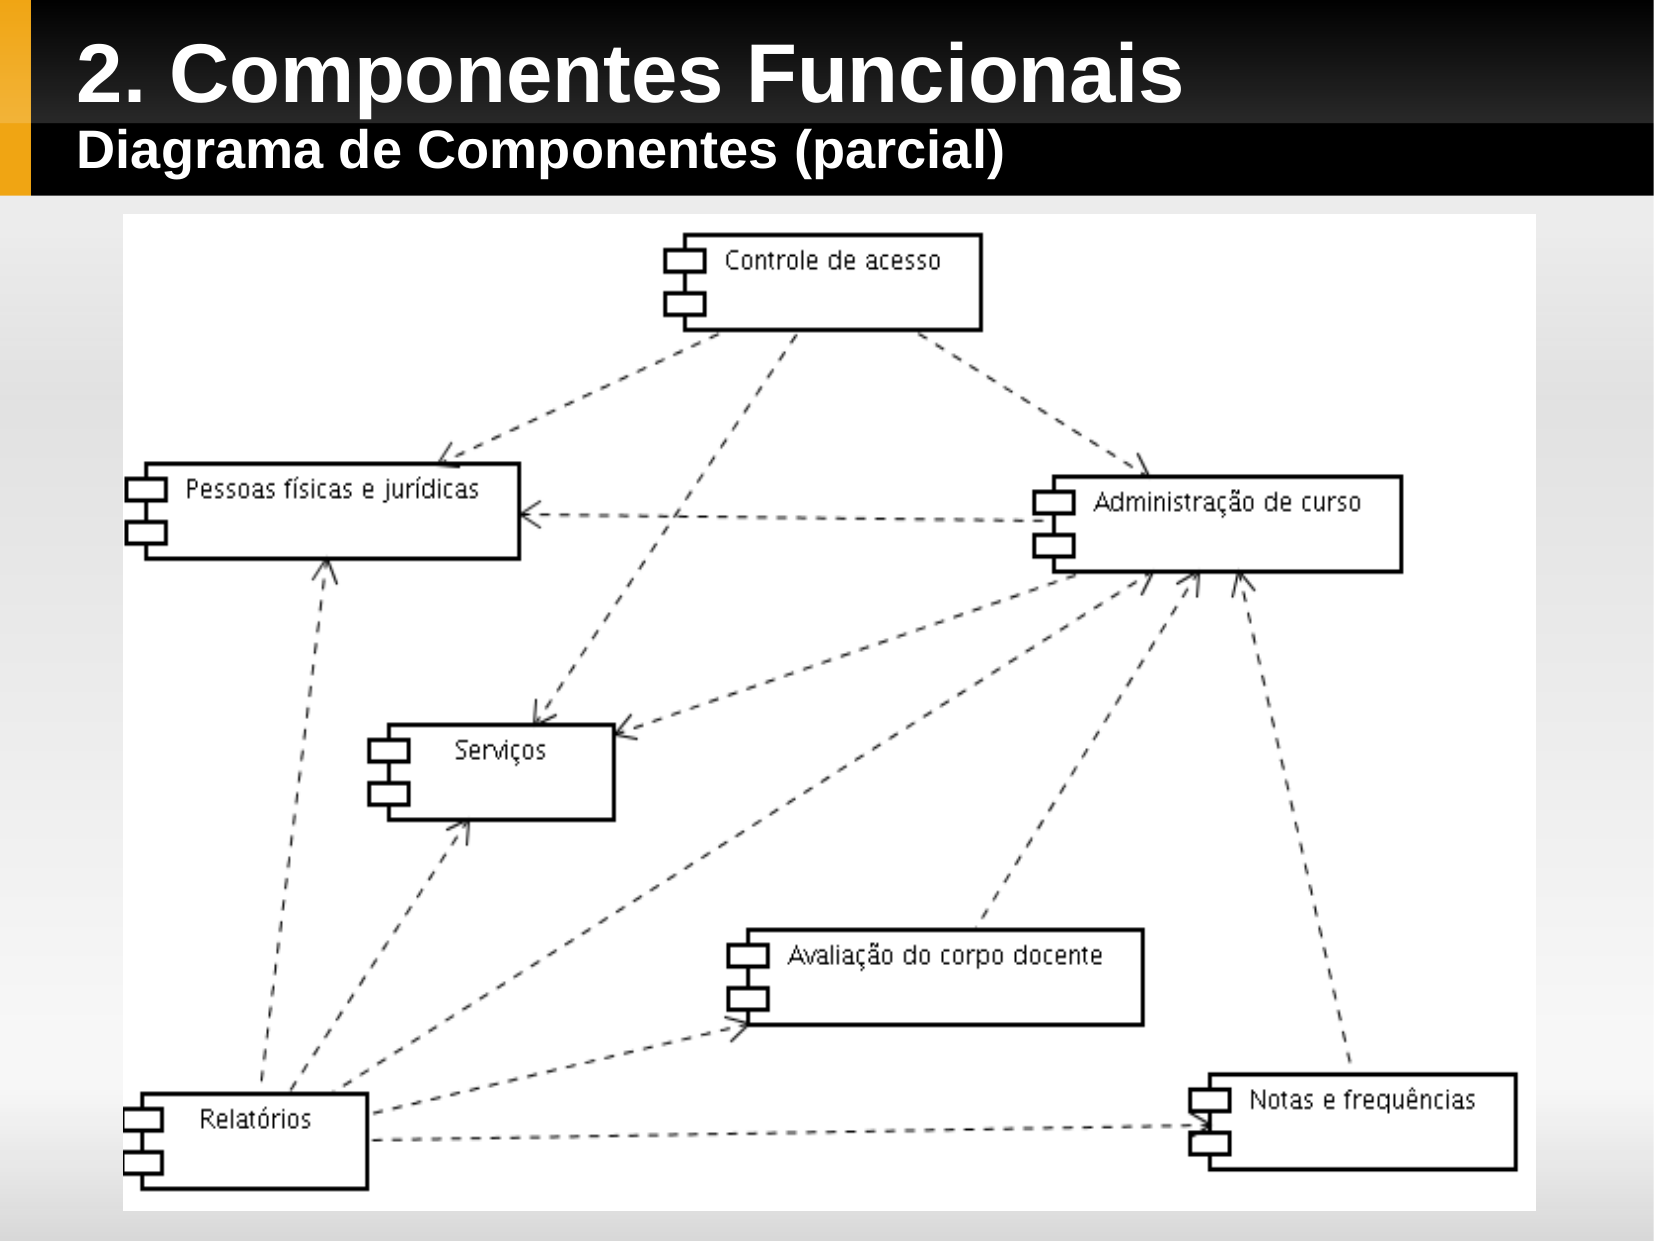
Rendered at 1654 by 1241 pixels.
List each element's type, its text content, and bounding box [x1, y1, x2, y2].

picture [0, 0, 1654, 1241]
title 2. Componentes Funcionais Diagrama de Componentes (parcial) [76, 0, 1566, 208]
